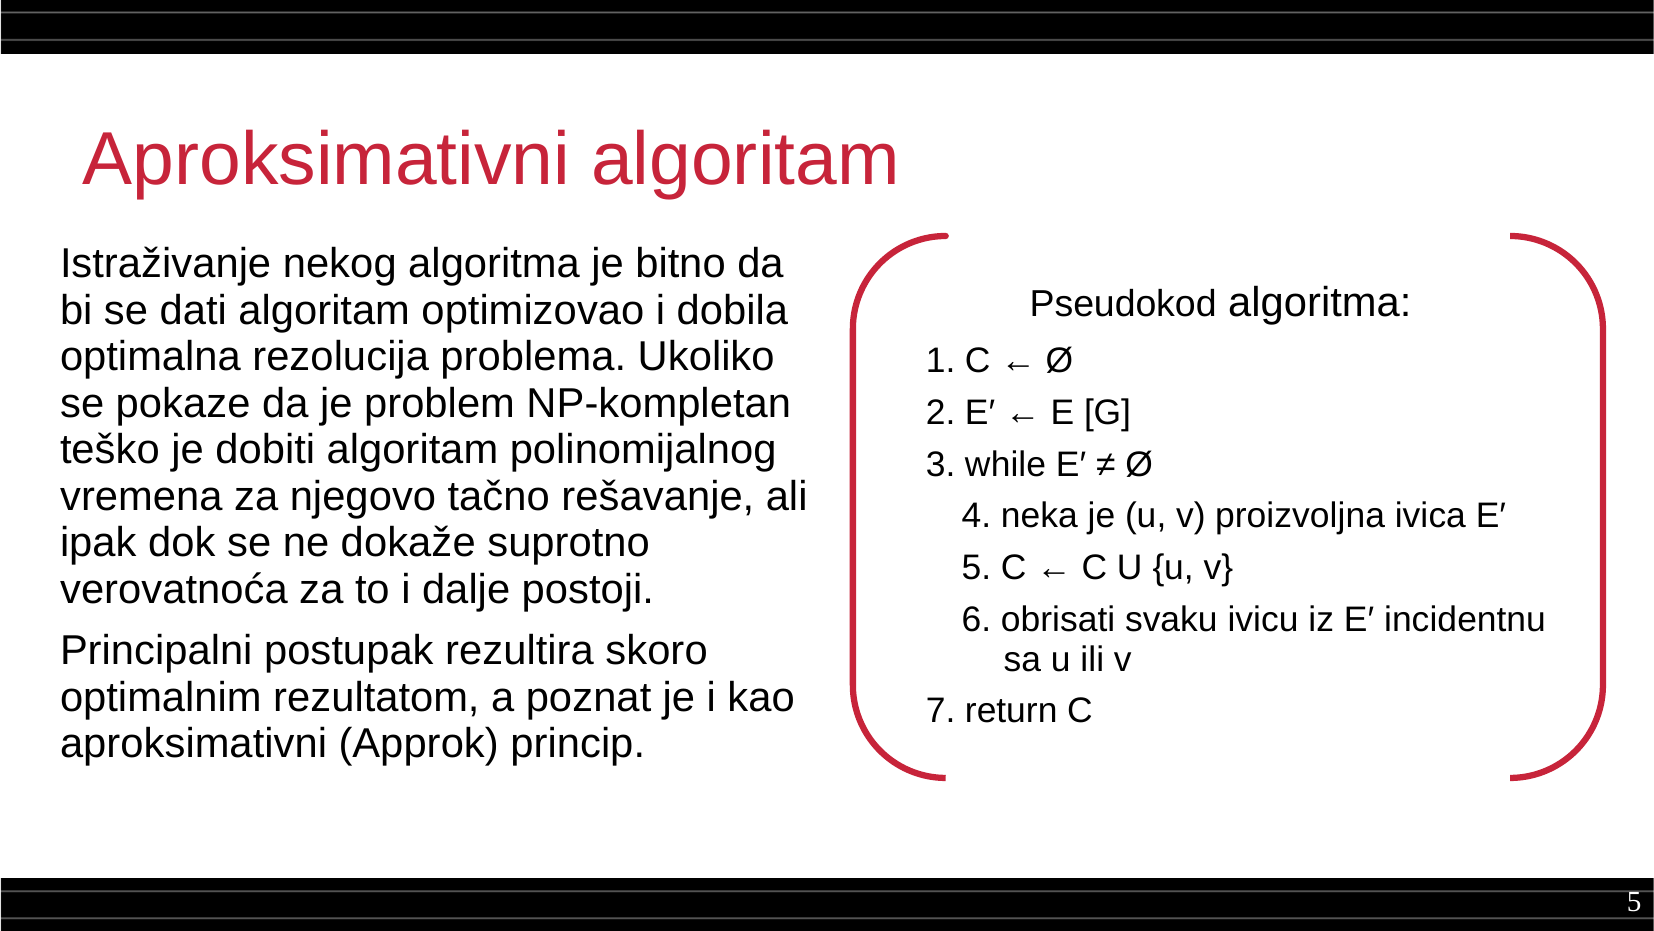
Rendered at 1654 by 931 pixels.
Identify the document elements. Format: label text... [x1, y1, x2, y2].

title Aproksimativni algoritam [82, 92, 1571, 226]
list Pseudokod algoritma: 1. C ← Ø 2. E′ ← E [G] 3. while E′ ≠ Ø 4. neka je (u, v) proizvoljna ivica E′ 5. C ← C U {u, v} 6. obrisati svaku ivicu iz E′ incidentnu sa u ili v 7. return C [857, 250, 1584, 759]
list Istraživanje nekog algoritma je bitno da bi se dati algoritam optimizovao i dobila optimalna rezolucija problema. Ukoliko se pokaze da je problem NP-kompletan teško je dobiti algoritam polinomijalnog vremena za njegovo tačno rešavanje, ali ipak dok se ne dokaže suprotno verovatnoća za to i dalje postoji. Principalni postupak rezultira skoro optimalnim rezultatom, a poznat je i kao aproksimativni (Approk) princip. [60, 240, 811, 826]
picture [0, 0, 1654, 54]
picture [0, 878, 1654, 931]
